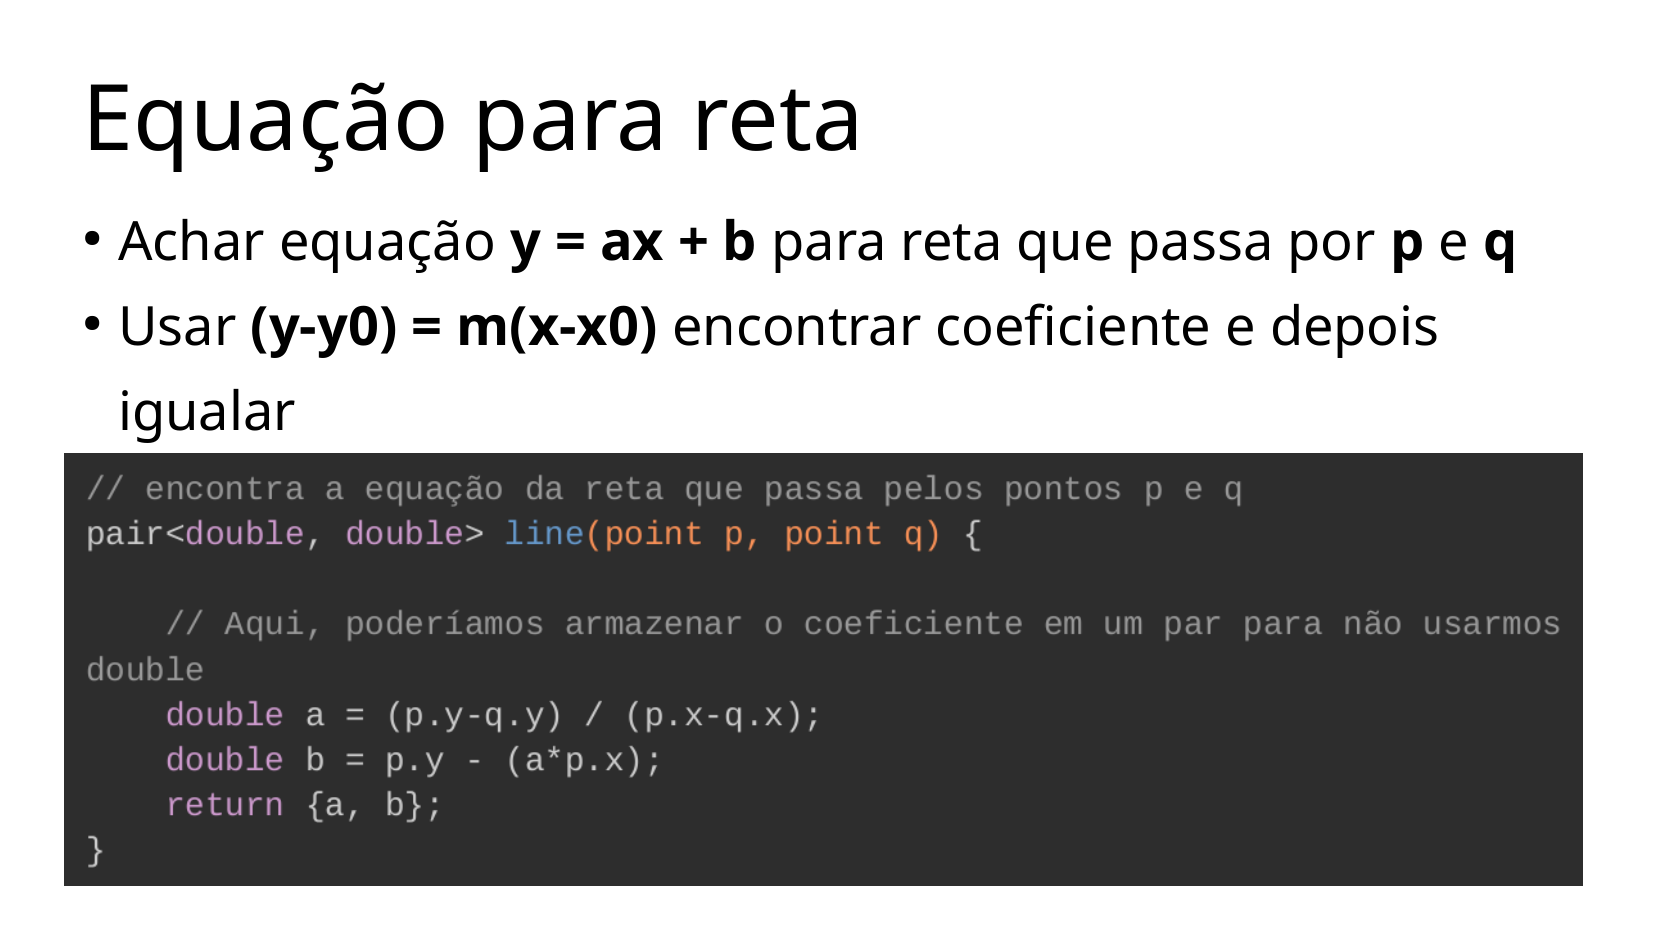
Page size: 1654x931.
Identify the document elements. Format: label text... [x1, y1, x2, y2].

picture [64, 453, 1583, 886]
subtitle Achar equação y = ax + b para reta que passa por p e q Usar (y-y0) = m(x-x0) encontrar coeficiente e depois igualar [82, 200, 1571, 438]
title Equação para reta [82, 37, 1571, 193]
